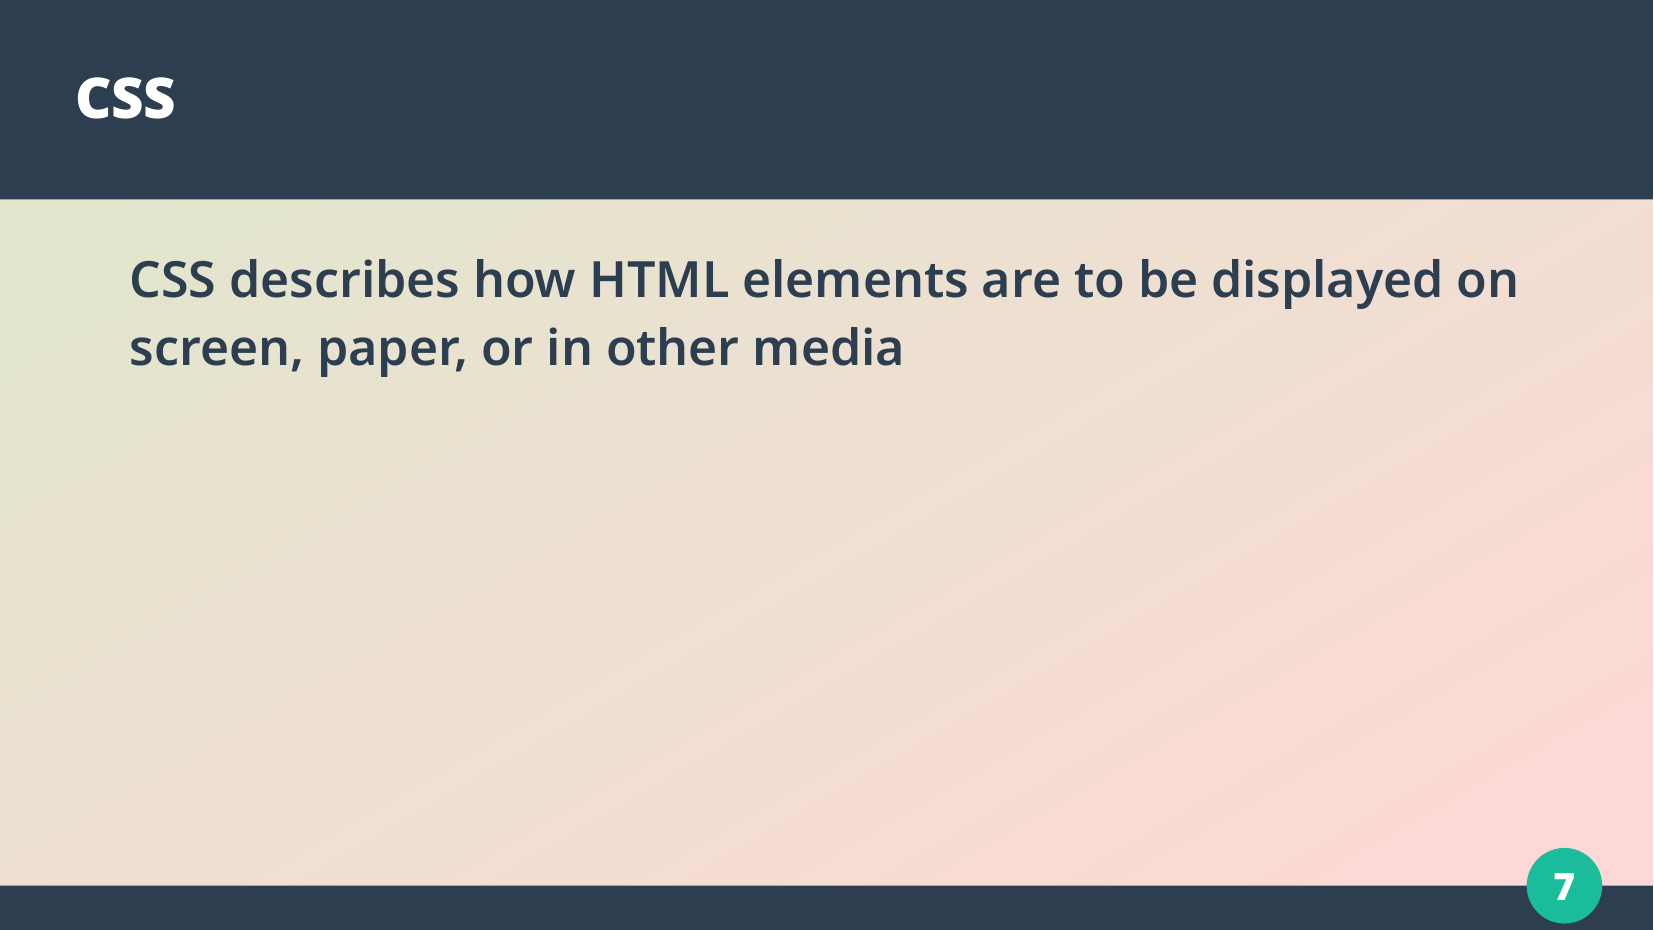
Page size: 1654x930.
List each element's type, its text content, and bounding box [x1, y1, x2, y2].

list CSS describes how HTML elements are to be displayed on screen, paper, or in other media [58, 243, 1594, 864]
title CSS [75, 37, 1610, 156]
